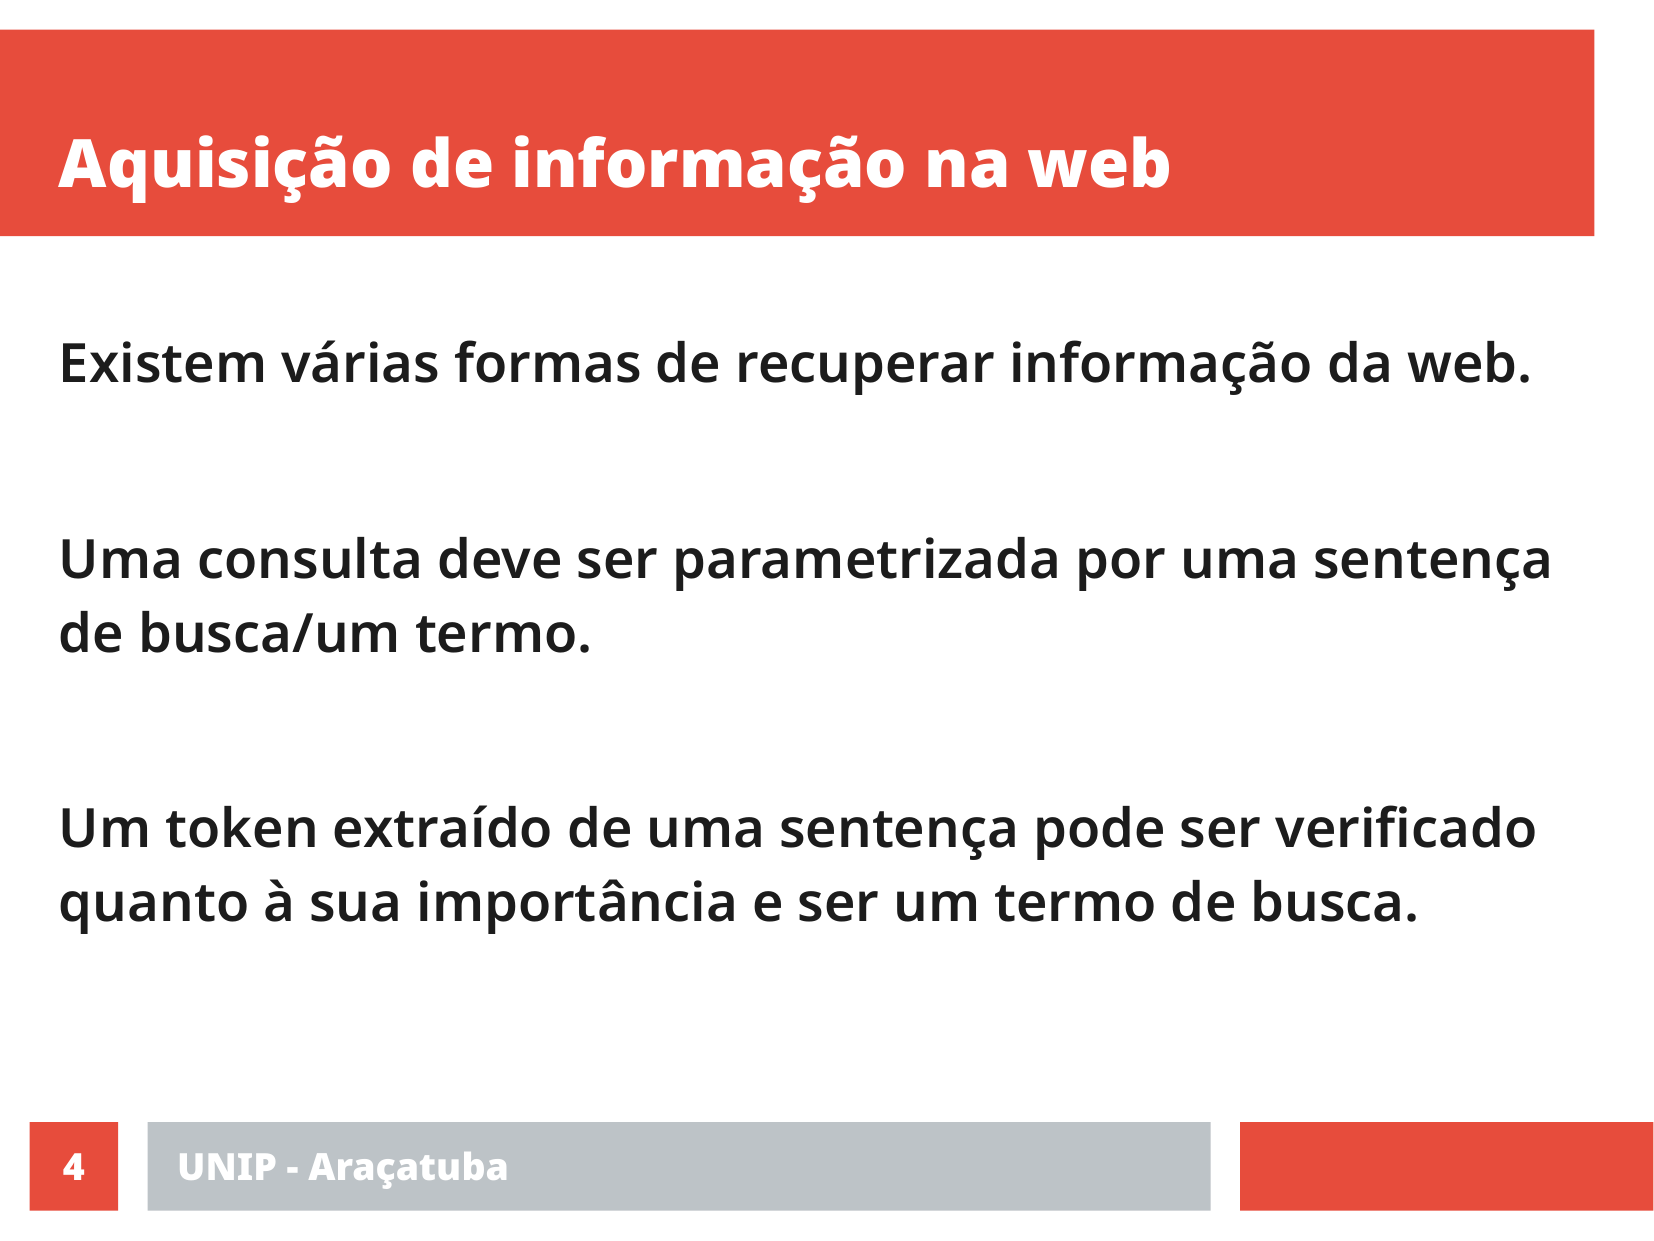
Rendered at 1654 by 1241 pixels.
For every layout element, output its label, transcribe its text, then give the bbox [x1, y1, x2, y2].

list Existem várias formas de recuperar informação da web. Uma consulta deve ser parametrizada por uma sentença de busca/um termo. Um token extraído de uma sentença pode ser verificado quanto à sua importância e ser um termo de busca. [59, 324, 1565, 1093]
title Aquisição de informação na web [59, 59, 1595, 207]
